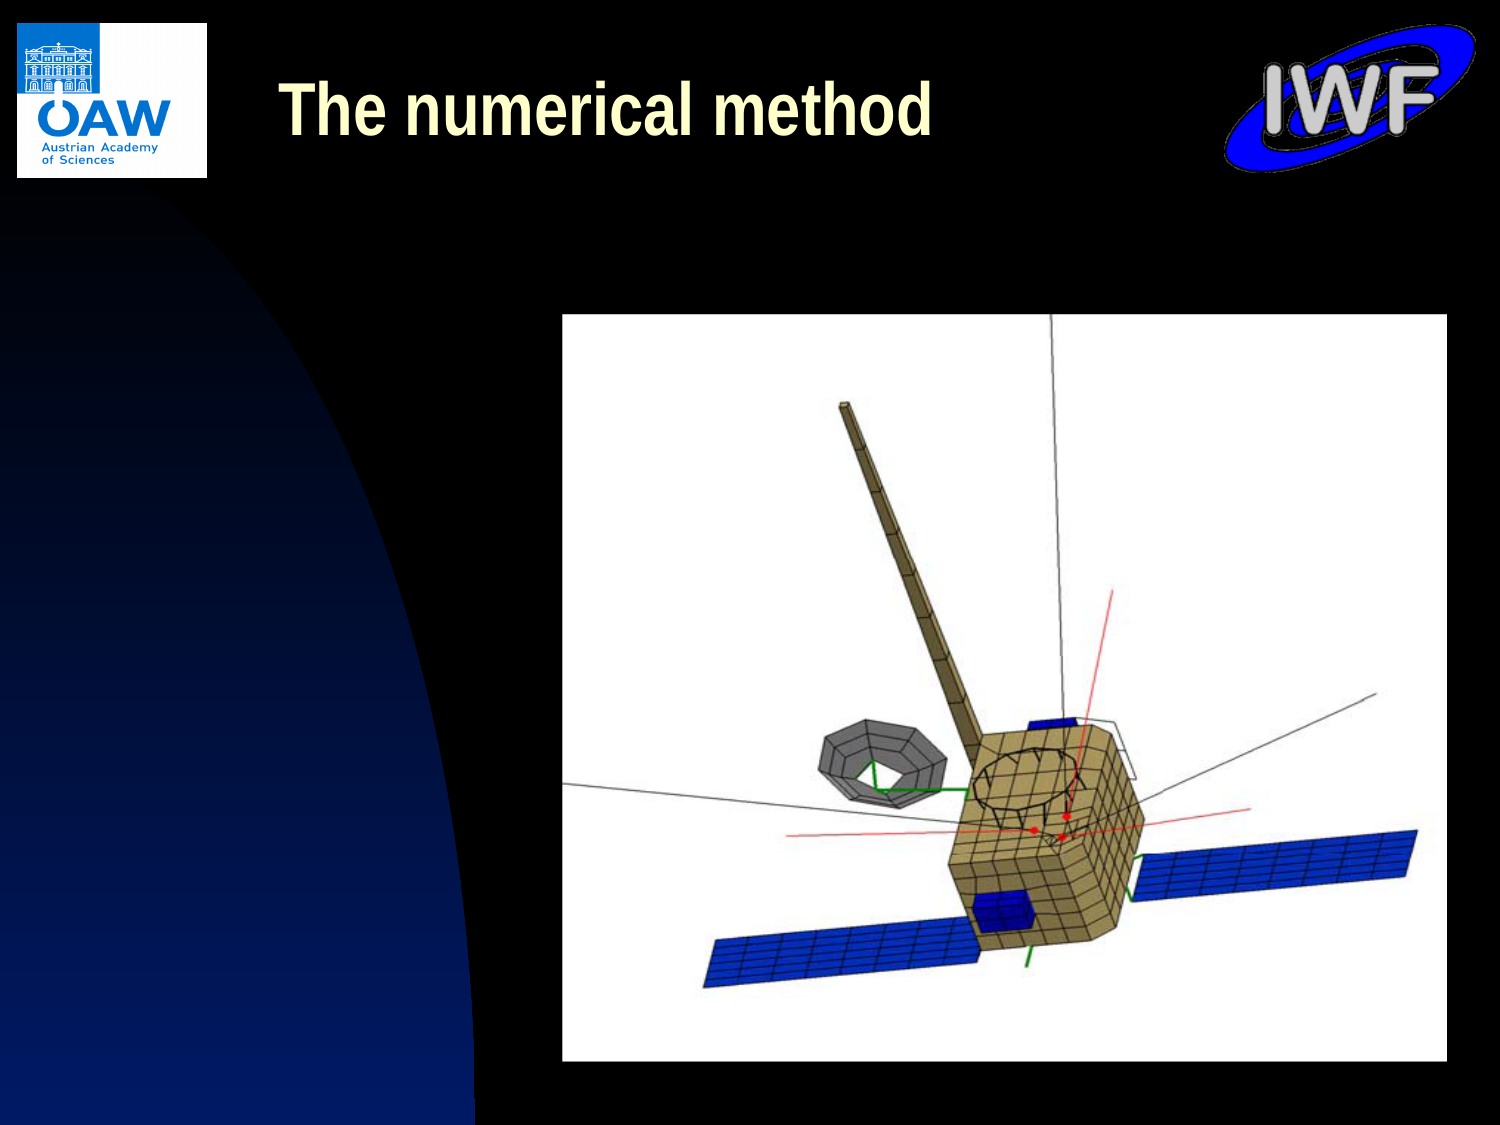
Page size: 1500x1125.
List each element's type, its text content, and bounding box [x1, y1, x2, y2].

title The numerical method [263, 23, 1451, 211]
picture [561, 313, 1447, 1063]
picture [1224, 24, 1476, 173]
picture [17, 23, 207, 178]
